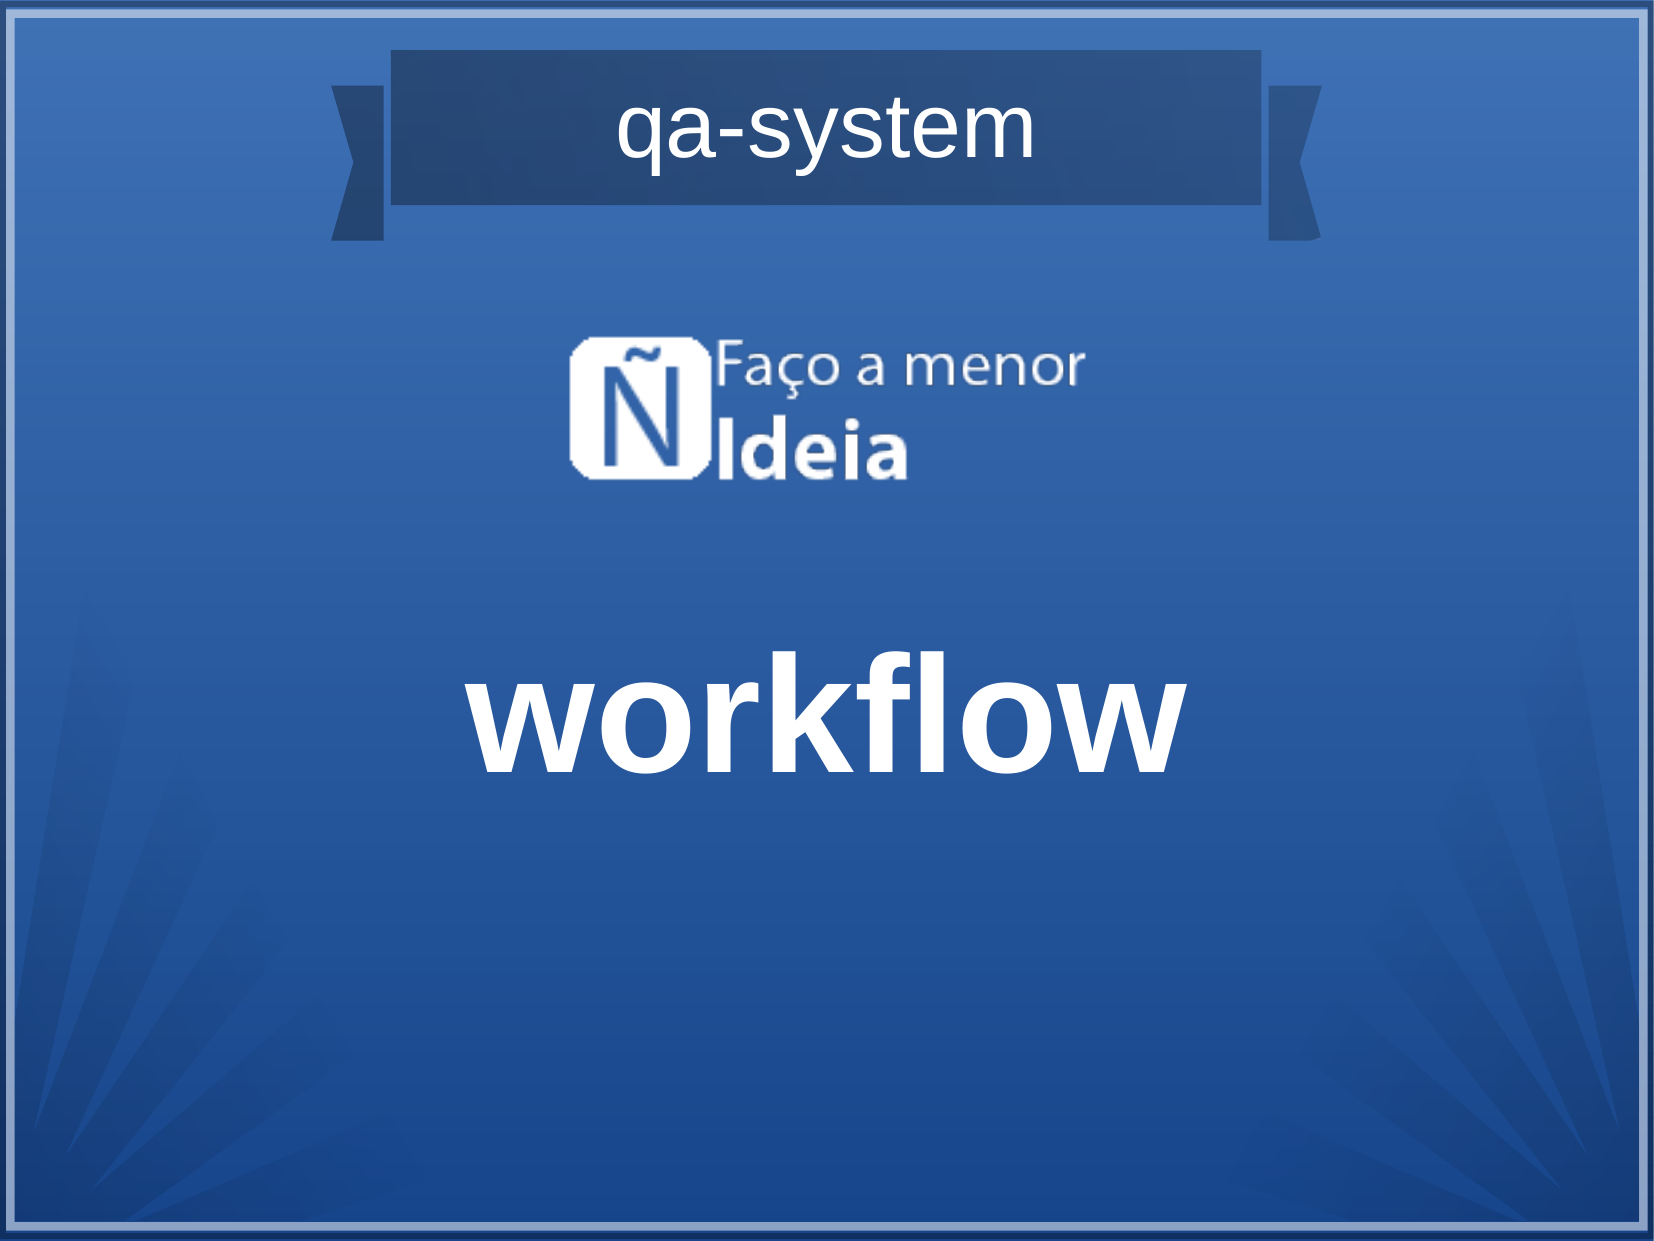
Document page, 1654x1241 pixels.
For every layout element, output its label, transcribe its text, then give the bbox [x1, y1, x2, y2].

title qa-system [389, 47, 1264, 205]
subtitle workflow [82, 299, 1571, 1130]
picture [560, 330, 1094, 491]
